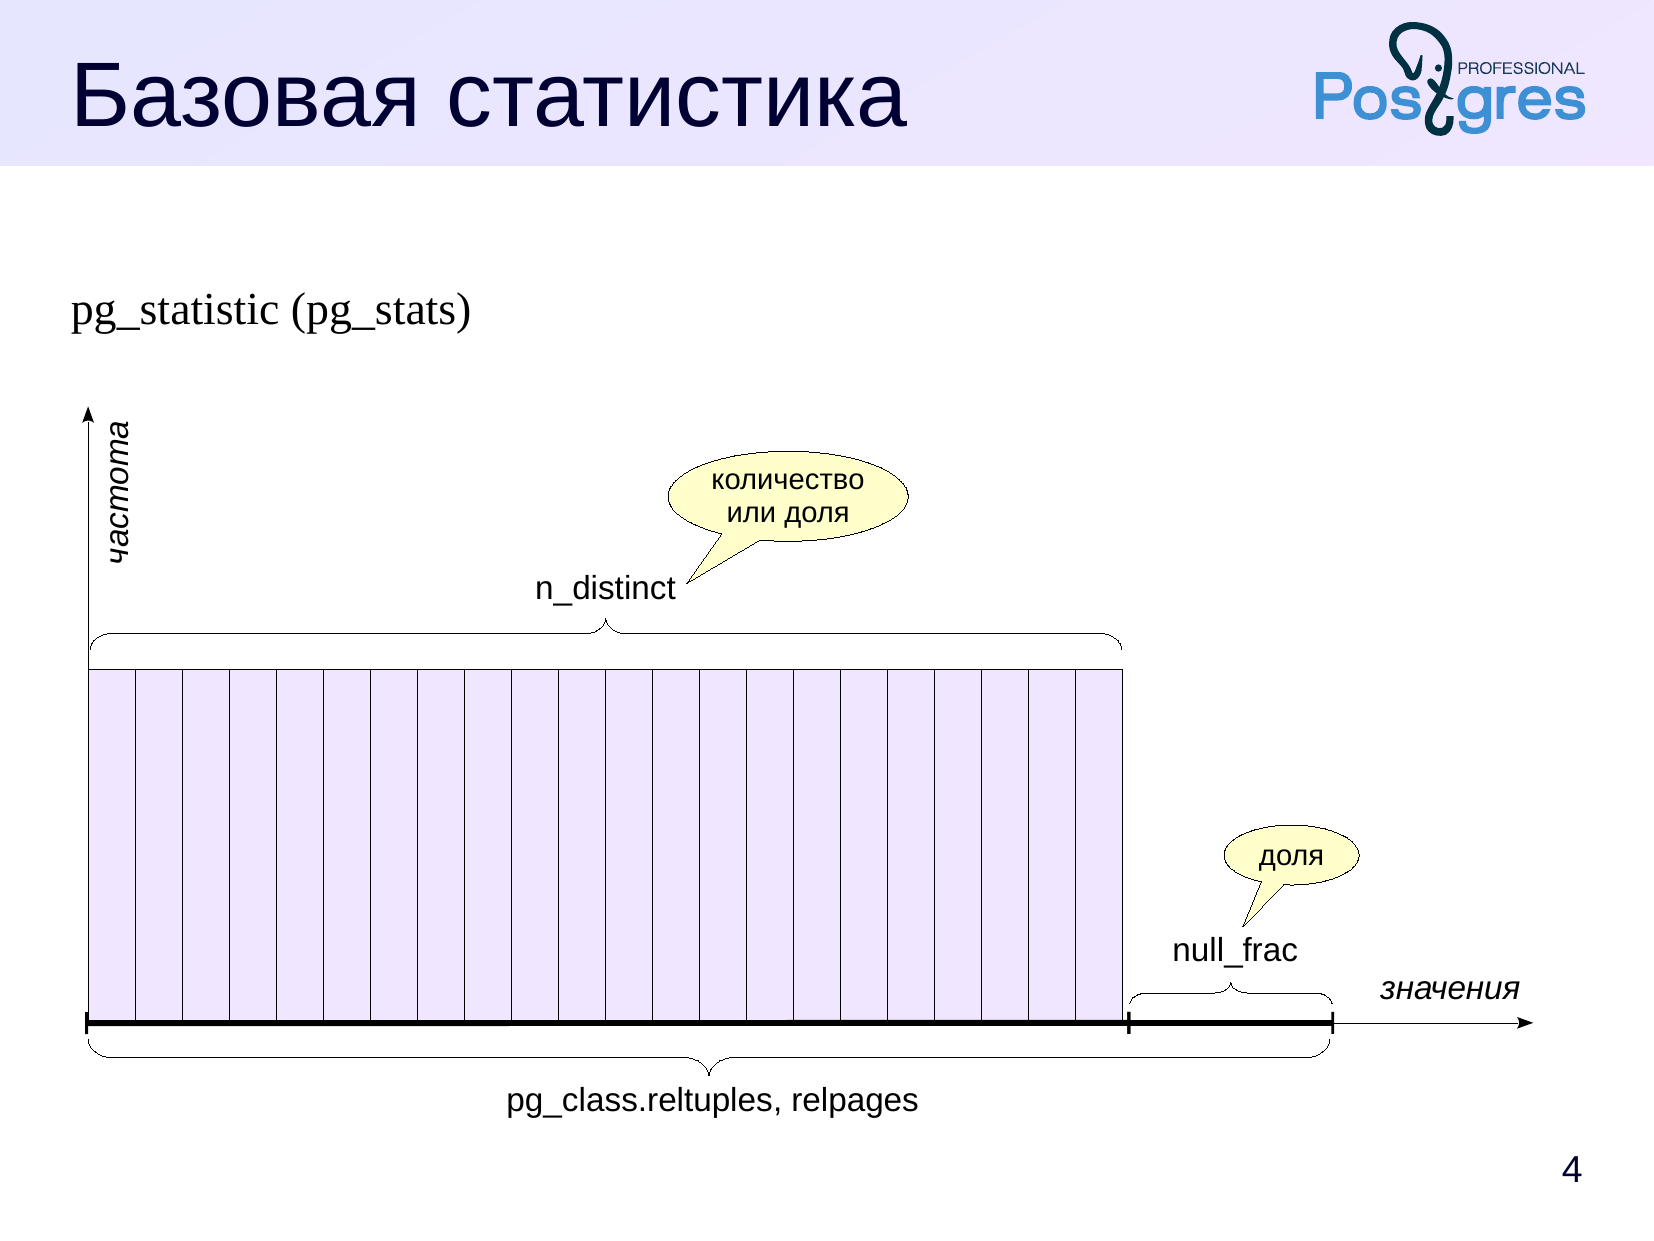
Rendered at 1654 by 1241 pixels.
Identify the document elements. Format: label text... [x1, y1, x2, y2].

text_box null_frac [1157, 924, 1314, 977]
text_box n_distinct [520, 562, 692, 615]
list pg_statistic (pg_stats) [70, 283, 1583, 1141]
text_box частота [90, 406, 152, 580]
text_box количество или доля [668, 451, 909, 584]
title Базовая статистика [70, 43, 1241, 147]
text_box значения [1365, 962, 1536, 1024]
text_box [89, 669, 1123, 1020]
text_box pg_class.reltuples, relpages [491, 1074, 935, 1127]
text_box доля [1224, 825, 1360, 927]
